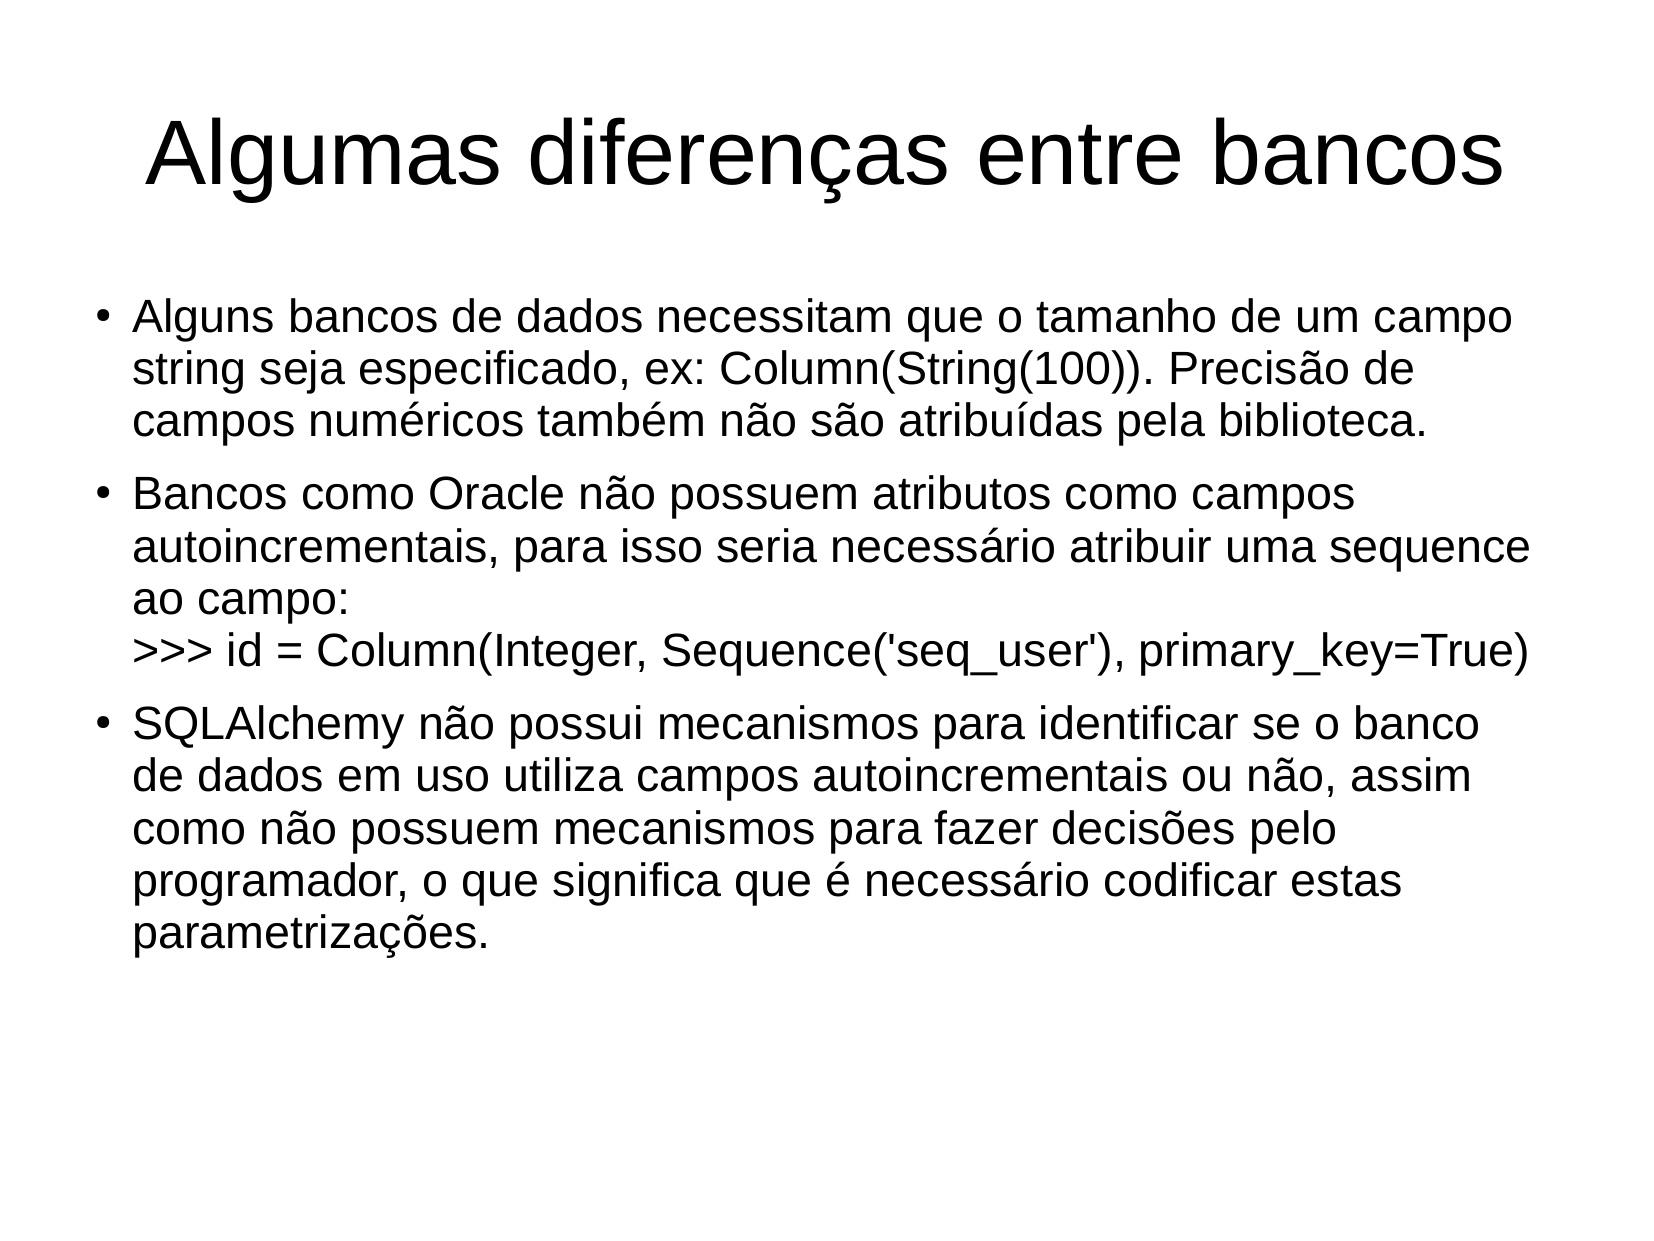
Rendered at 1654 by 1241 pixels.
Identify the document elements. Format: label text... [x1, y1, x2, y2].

list Alguns bancos de dados necessitam que o tamanho de um campo string seja especificado, ex: Column(String(100)). Precisão de campos numéricos também não são atribuídas pela biblioteca. Bancos como Oracle não possuem atributos como campos autoincrementais, para isso seria necessário atribuir uma sequence ao campo: >>> id = Column(Integer, Sequence('seq_user'), primary_key=True) SQLAlchemy não possui mecanismos para identificar se o banco de dados em uso utiliza campos autoincrementais ou não, assim como não possuem mecanismos para fazer decisões pelo programador, o que significa que é necessário codificar estas parametrizações. [82, 290, 1538, 1010]
title Algumas diferenças entre bancos [82, 49, 1571, 257]
